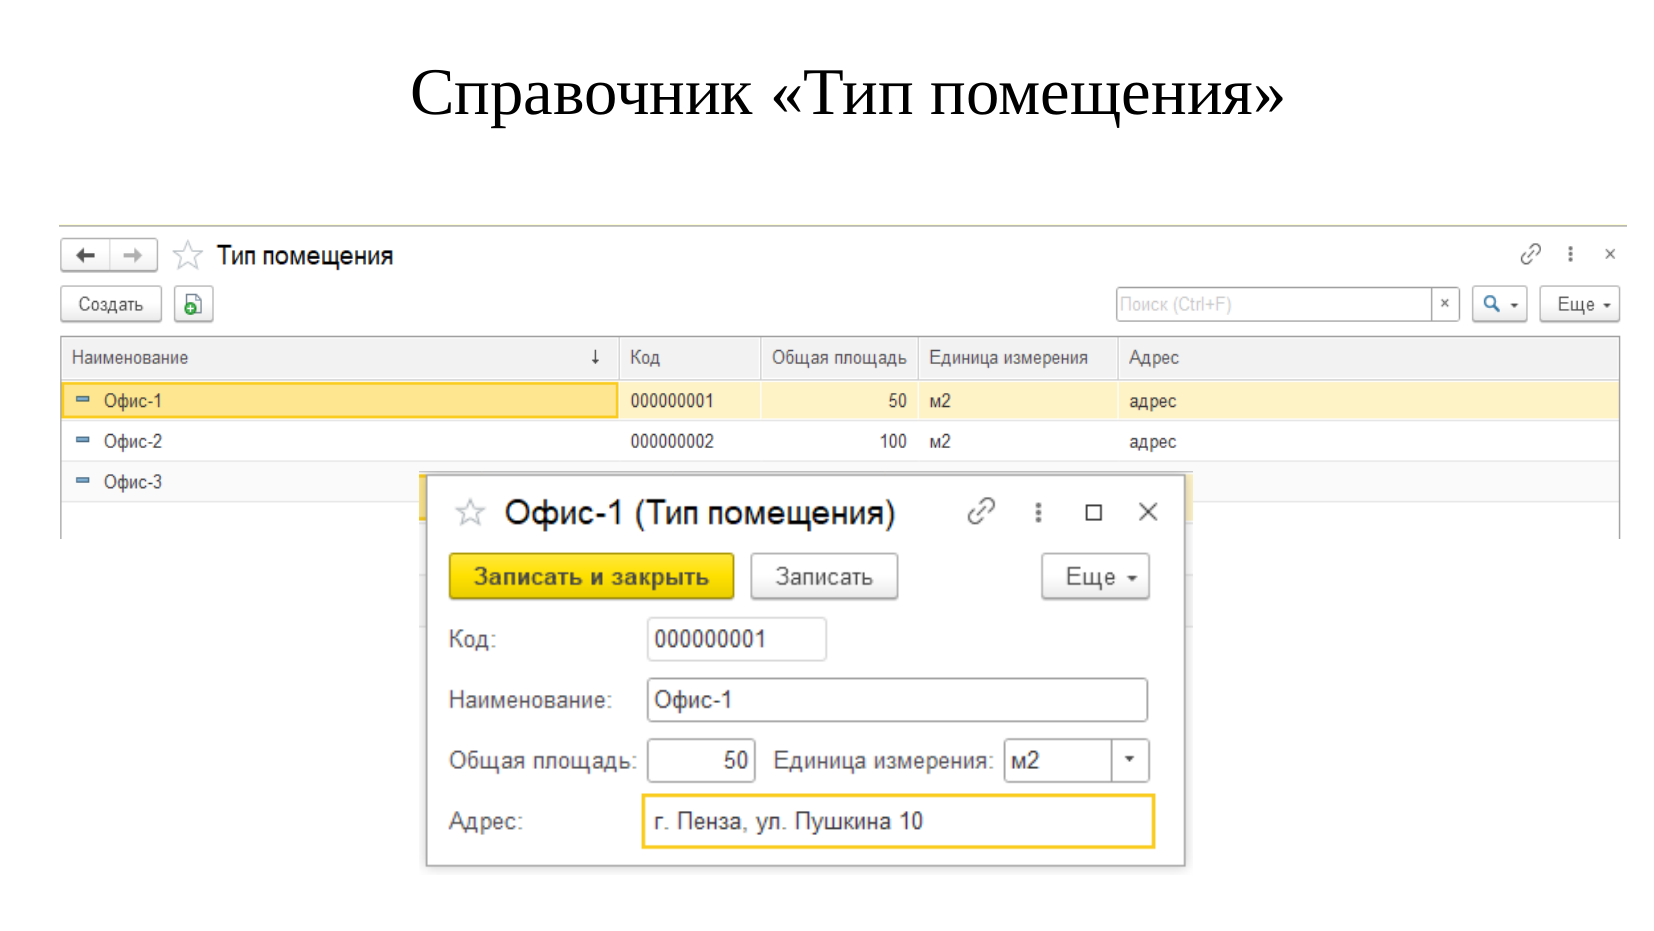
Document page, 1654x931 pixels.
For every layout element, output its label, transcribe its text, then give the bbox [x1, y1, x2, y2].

picture [59, 224, 1627, 875]
text_box Справочник «Тип помещения» [127, 47, 1571, 137]
